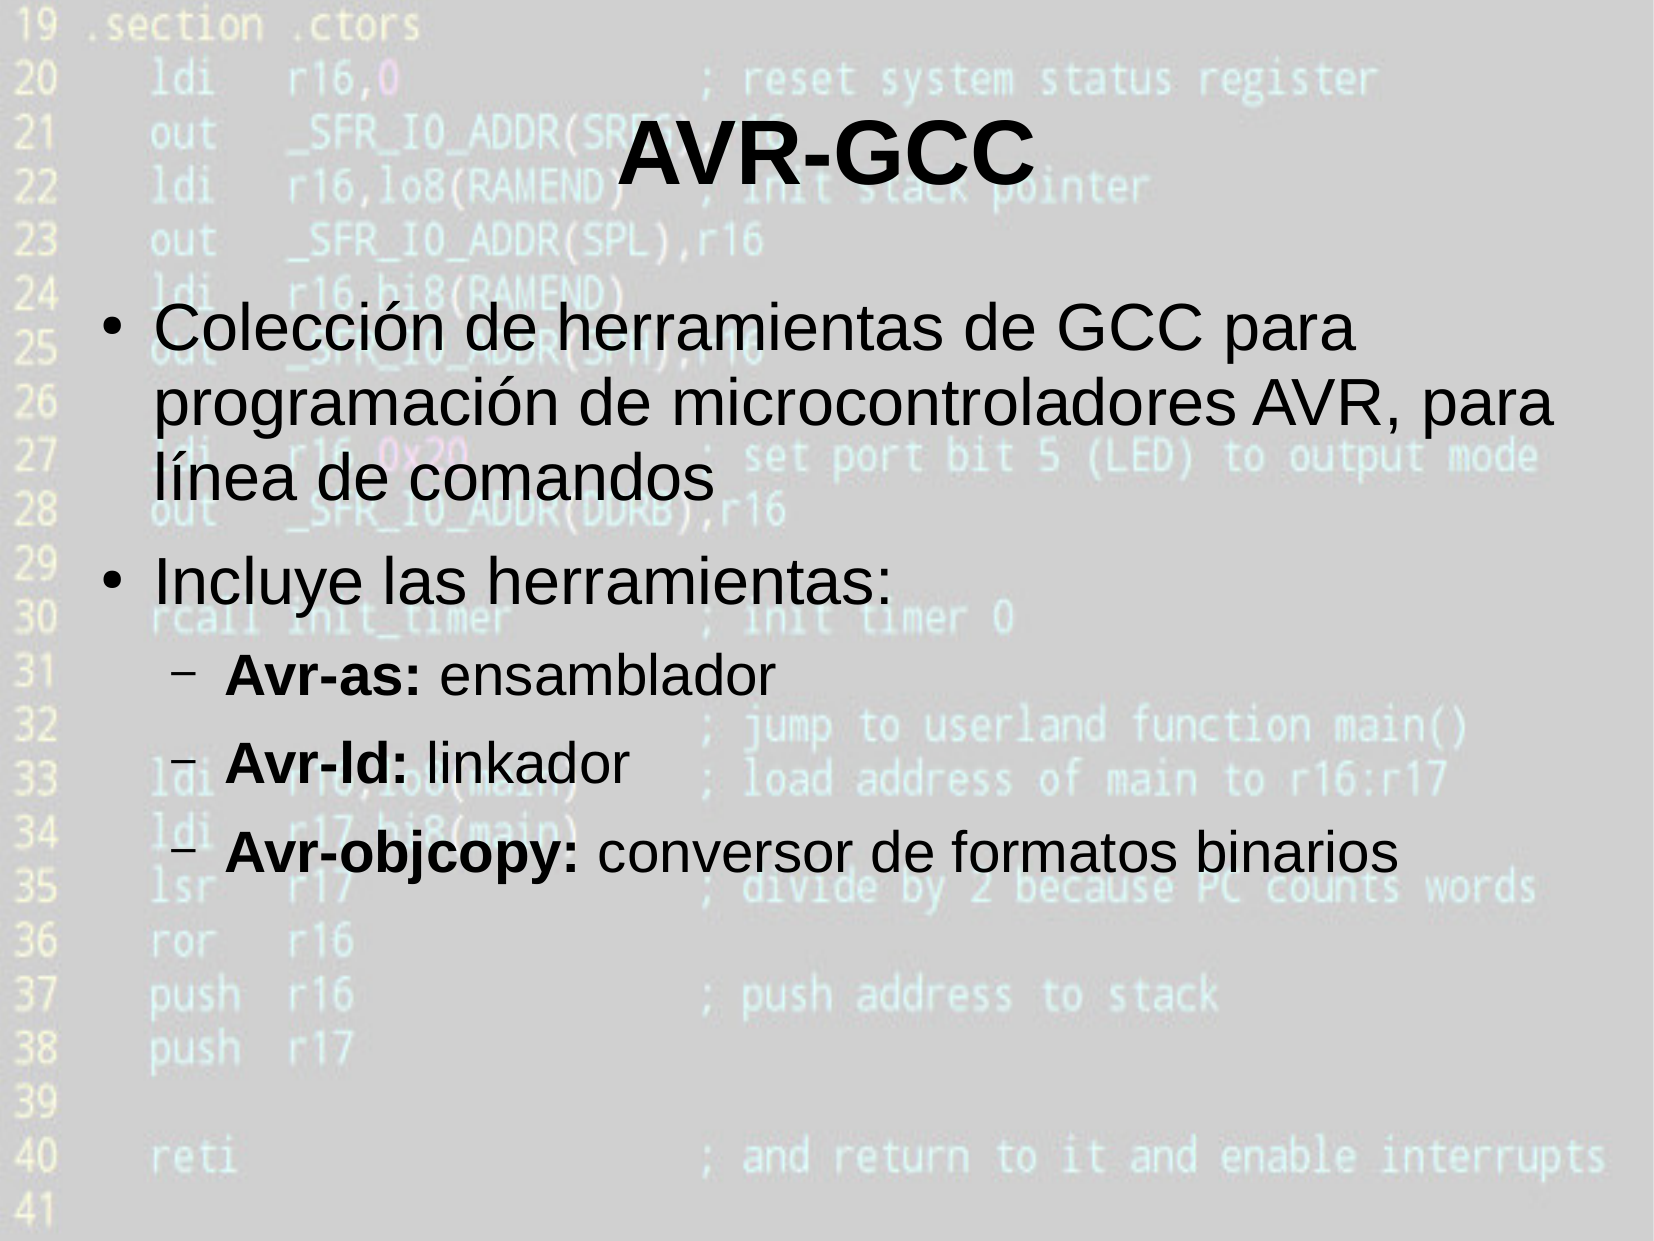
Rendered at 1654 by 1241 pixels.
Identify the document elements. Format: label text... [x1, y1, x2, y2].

picture [0, 0, 1654, 1241]
list Colección de herramientas de GCC para programación de microcontroladores AVR, para línea de comandos Incluye las herramientas: Avr-as: ensamblador Avr-ld: linkador Avr-objcopy: conversor de formatos binarios [82, 290, 1571, 1010]
title AVR-GCC [82, 49, 1571, 257]
